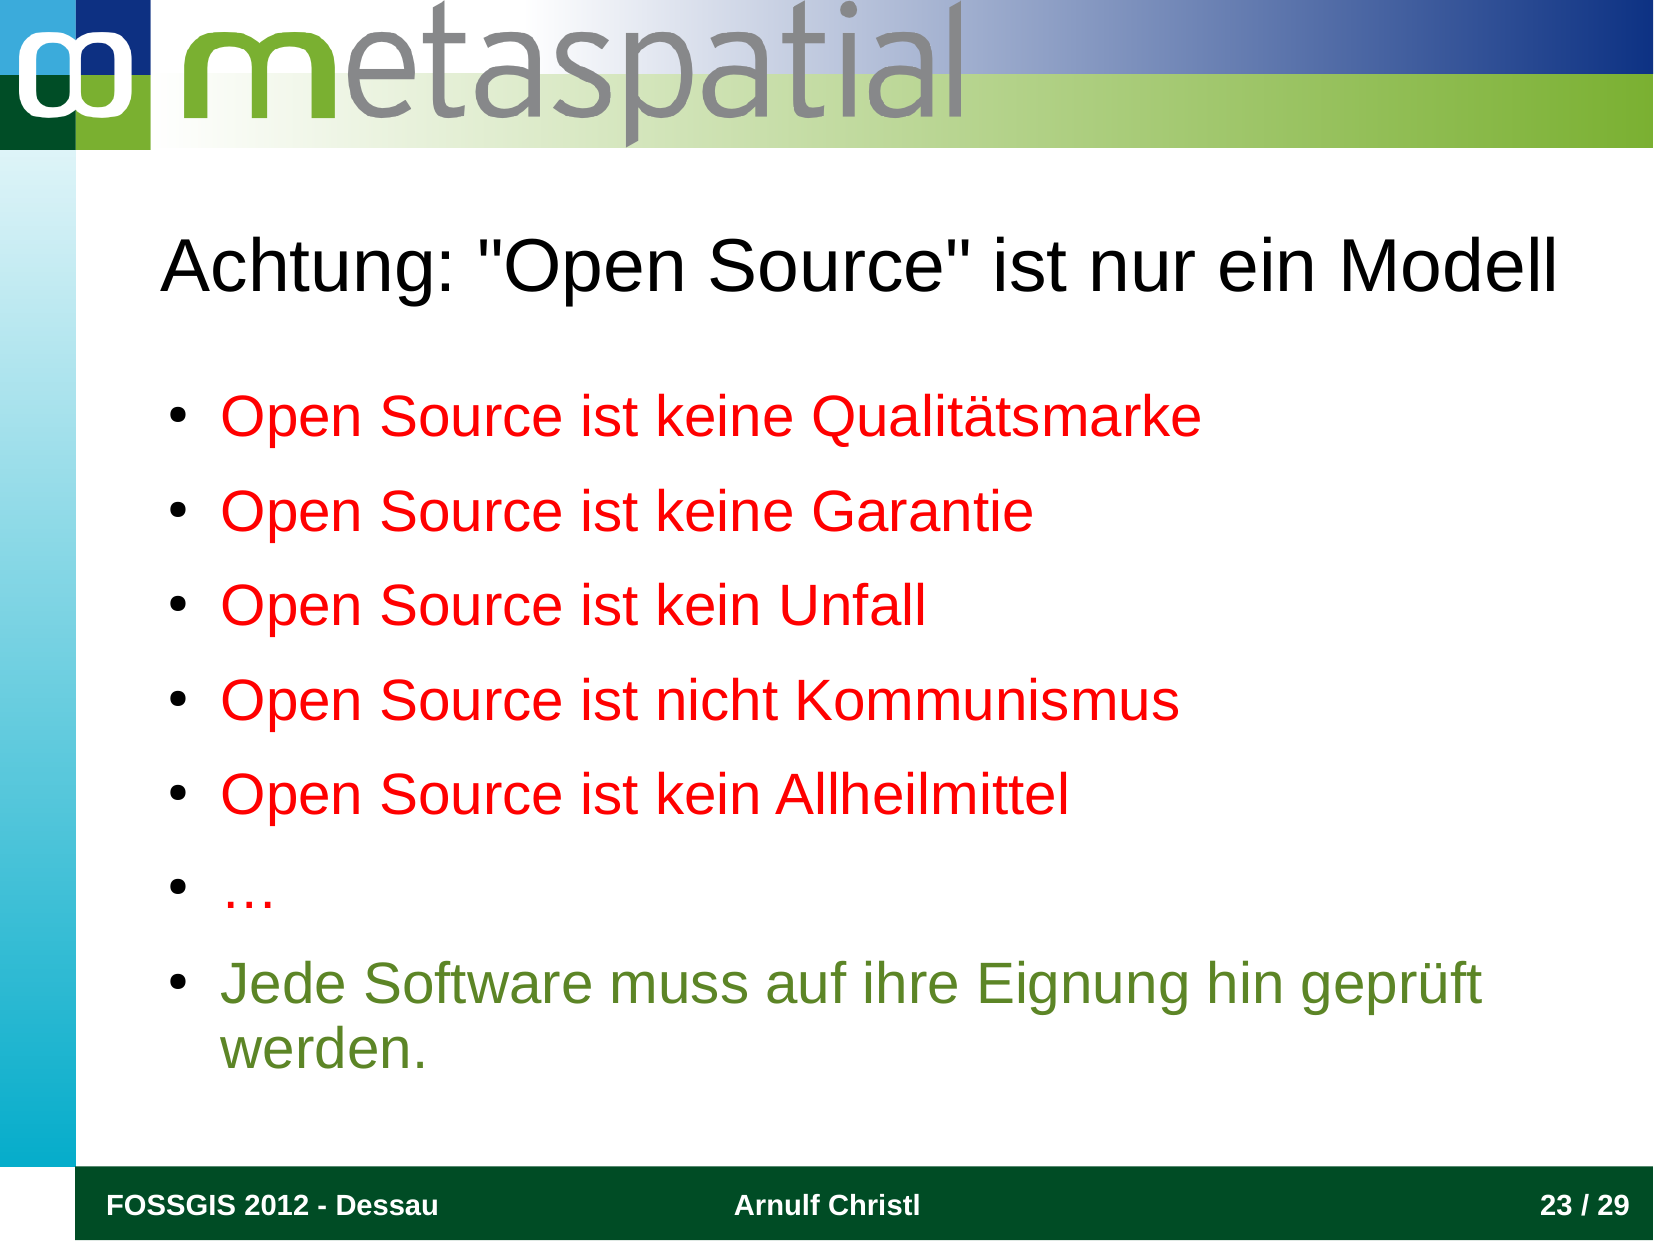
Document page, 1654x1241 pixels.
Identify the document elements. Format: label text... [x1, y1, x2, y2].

list Open Source ist keine Qualitätsmarke Open Source ist keine Garantie Open Source ist kein Unfall Open Source ist nicht Kommunismus Open Source ist kein Allheilmittel … Jede Software muss auf ihre Eignung hin geprüft werden. [150, 383, 1571, 1126]
title Achtung: "Open Source" ist nur ein Modell [150, 161, 1571, 369]
picture [0, 0, 961, 150]
